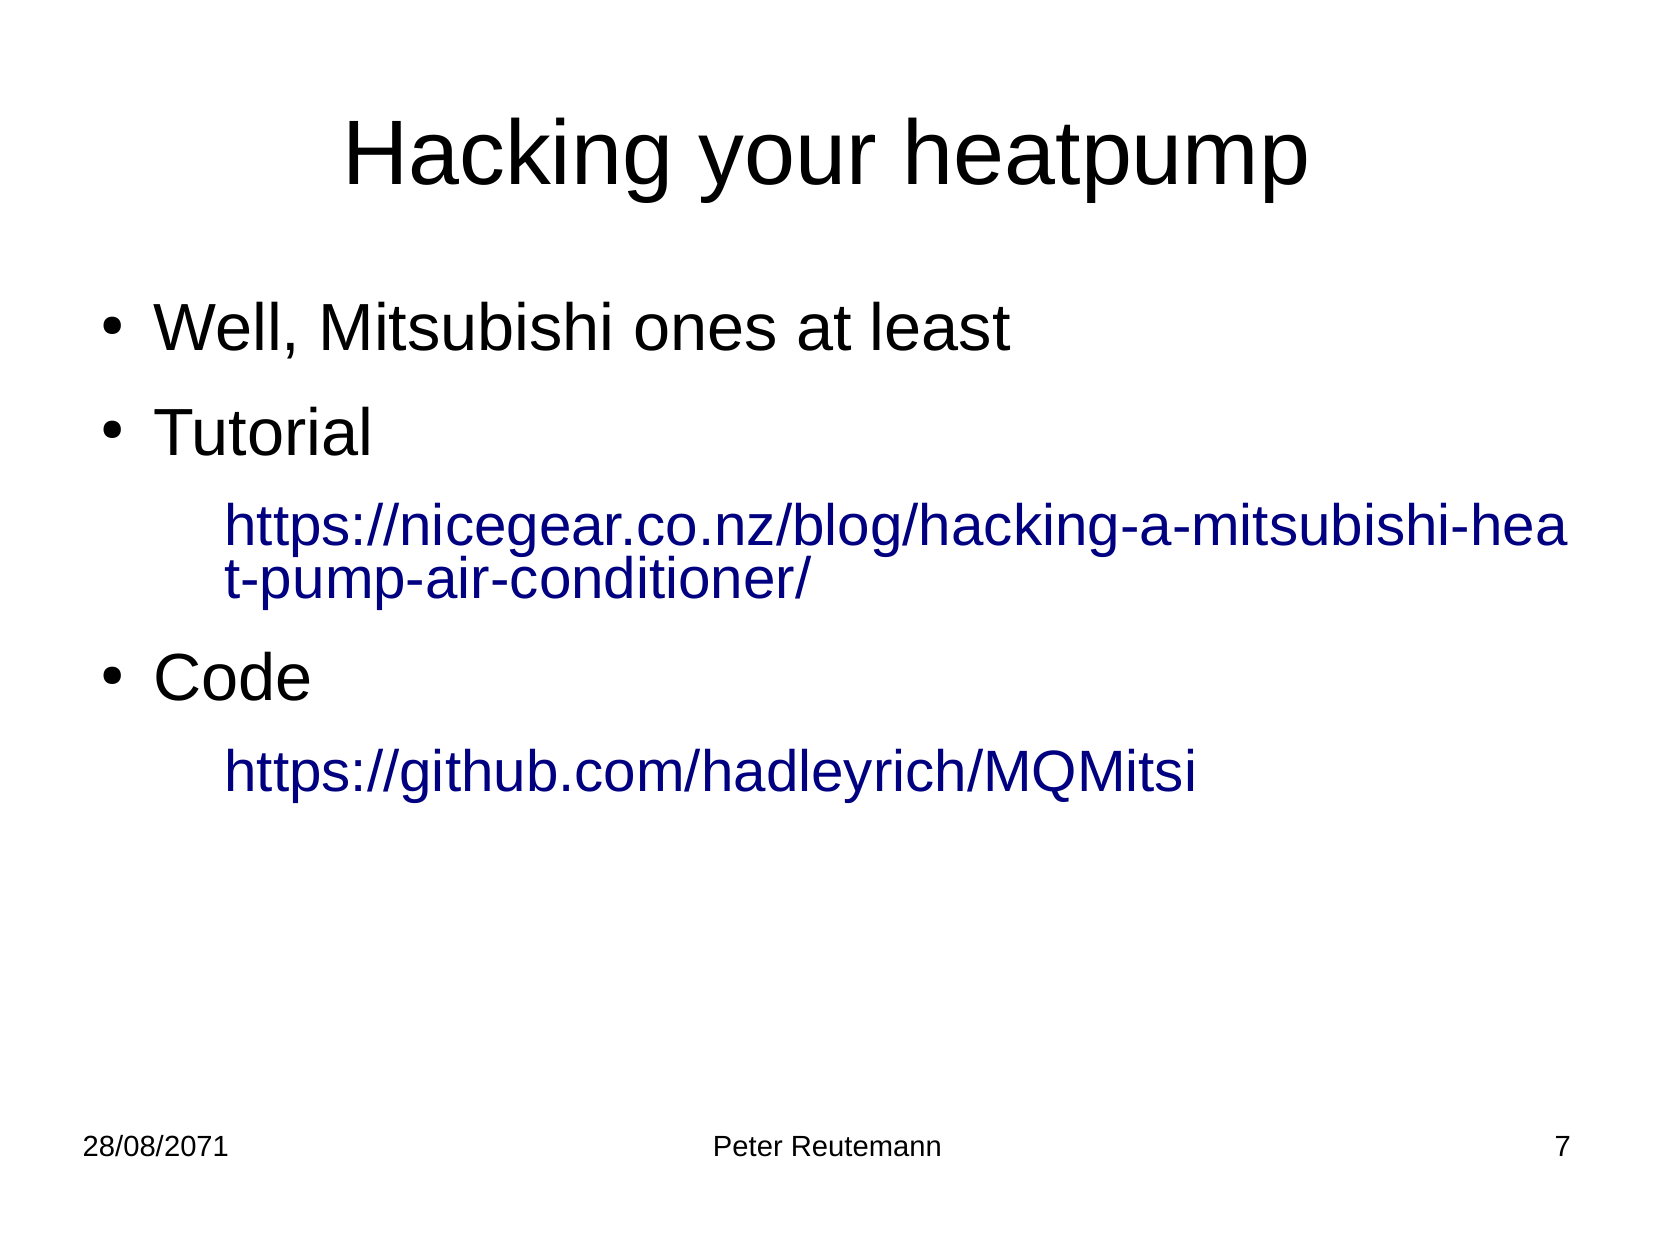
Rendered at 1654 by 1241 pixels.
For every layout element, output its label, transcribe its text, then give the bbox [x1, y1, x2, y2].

list Well, Mitsubishi ones at least Tutorial https://nicegear.co.nz/blog/hacking-a-mitsubishi-heat-pump-air-conditioner/ Code https://github.com/hadleyrich/MQMitsi [82, 290, 1571, 1010]
title Hacking your heatpump [82, 49, 1571, 257]
